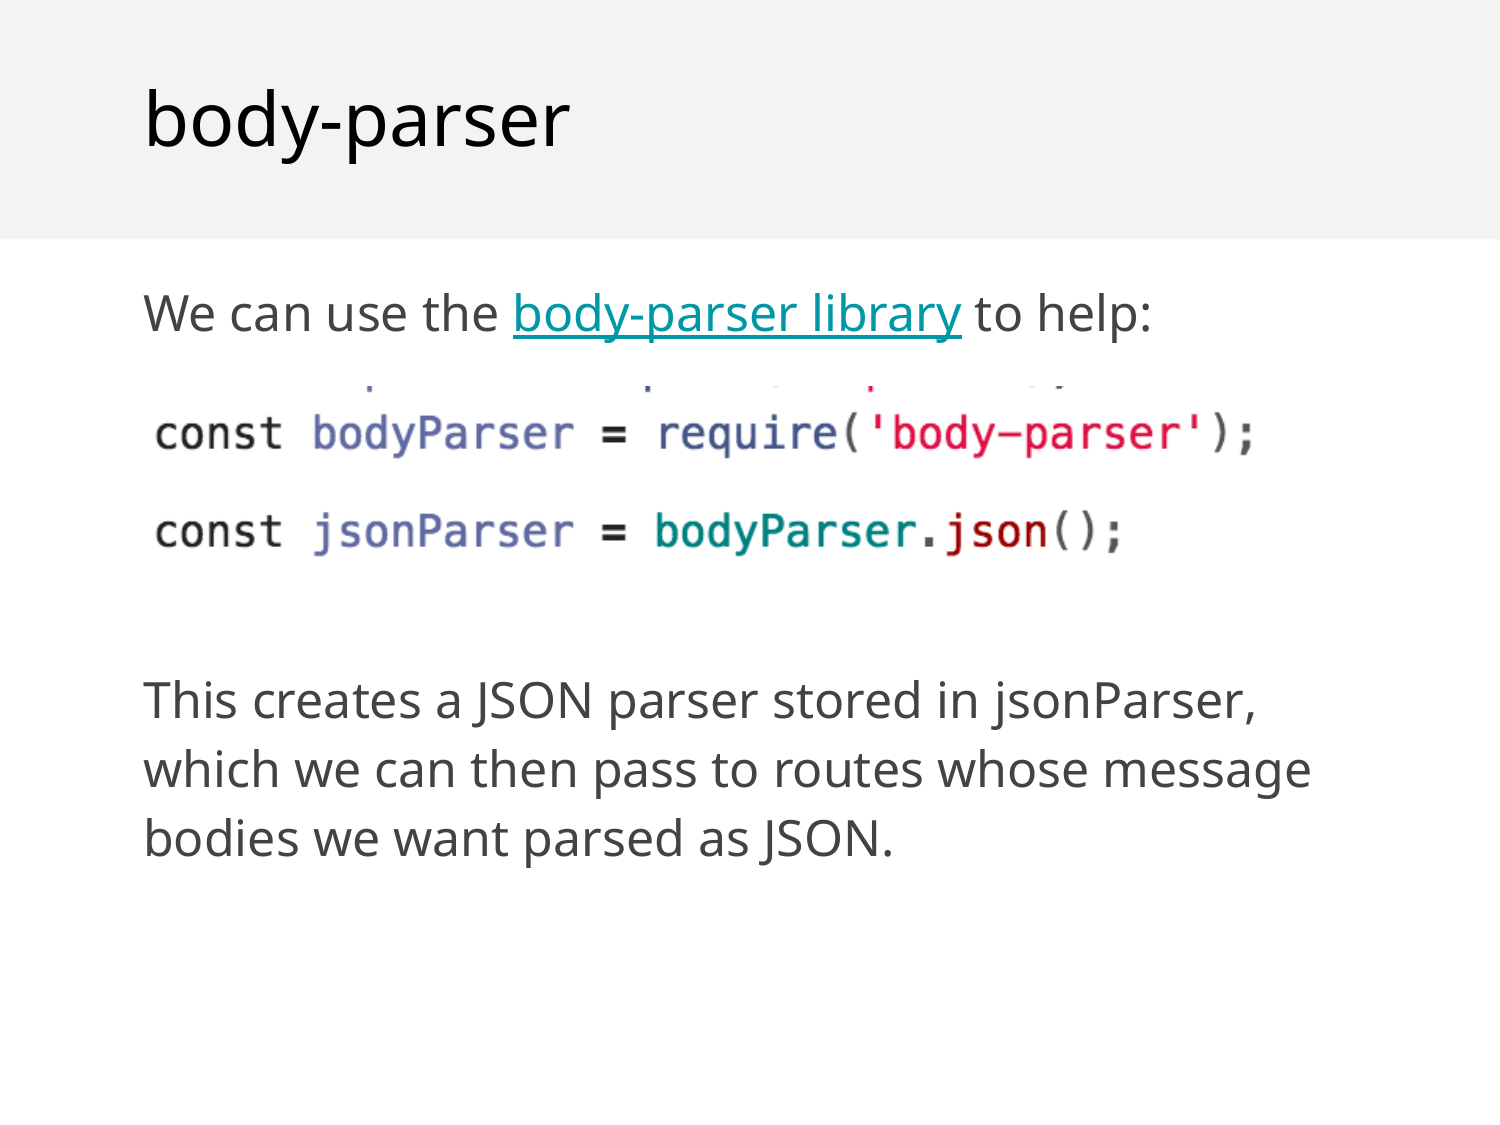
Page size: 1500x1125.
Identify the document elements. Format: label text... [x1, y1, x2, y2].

title body-parser [128, 56, 1372, 183]
picture [128, 386, 1273, 594]
list We can use the body-parser library to help: [128, 255, 1372, 373]
list This creates a JSON parser stored in jsonParser, which we can then pass to routes whose message bodies we want parsed as JSON. [128, 644, 1372, 887]
